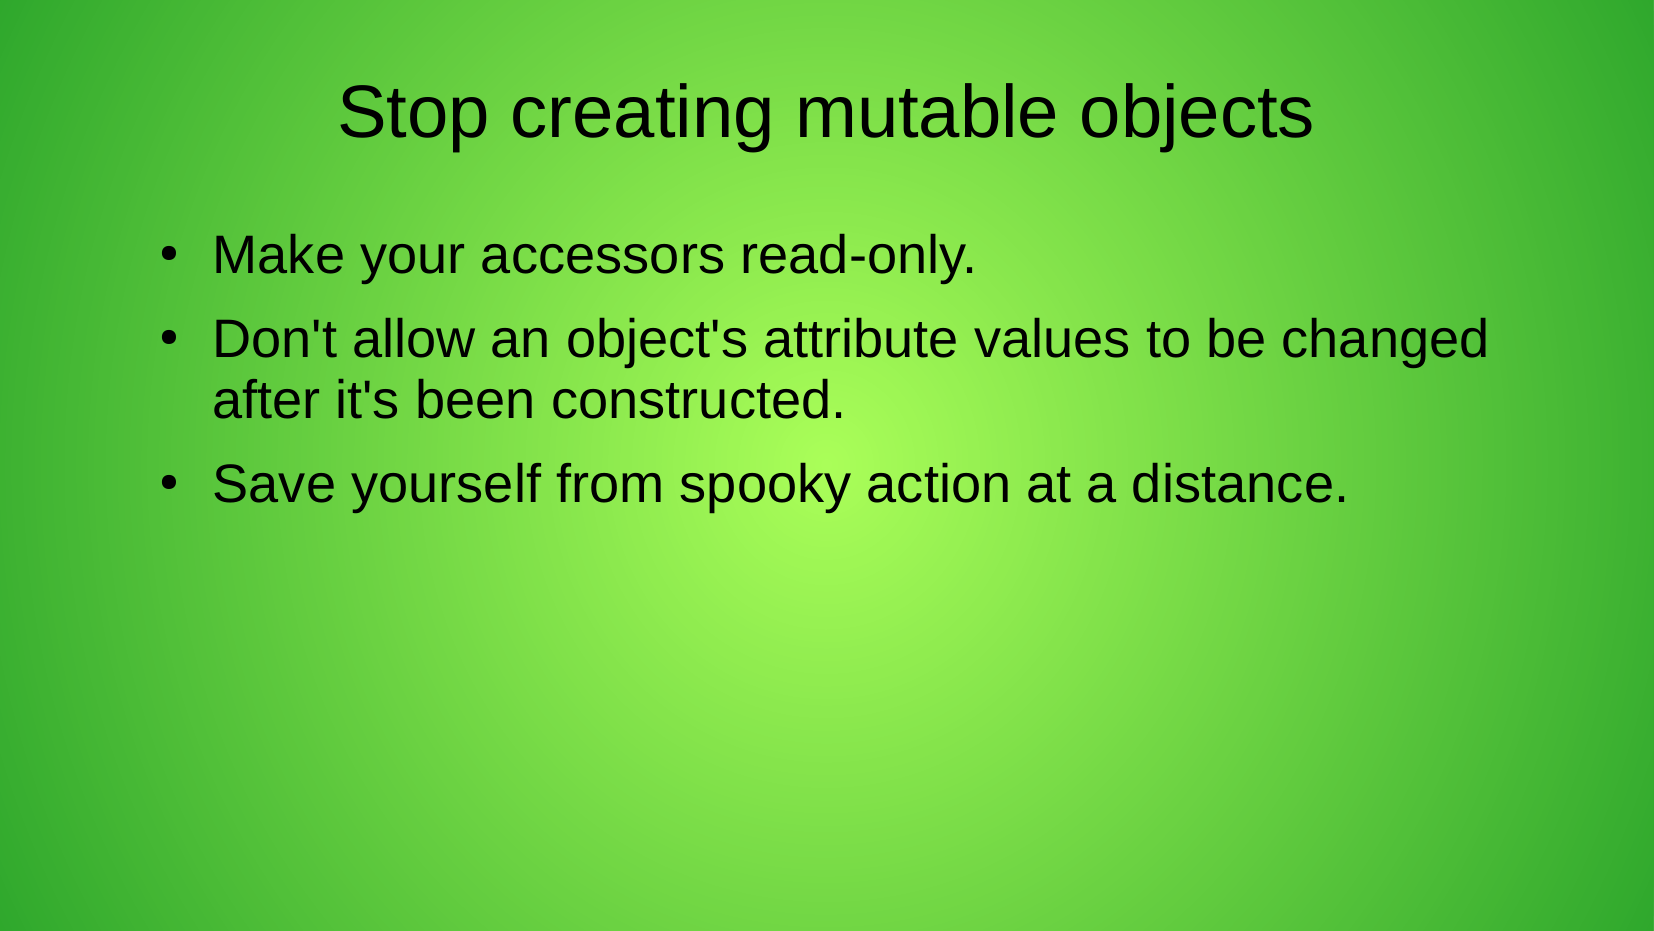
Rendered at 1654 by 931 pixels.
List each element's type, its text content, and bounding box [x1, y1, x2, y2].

list Make your accessors read-only. Don't allow an object's attribute values to be changed after it's been constructed. Save yourself from spooky action at a distance. [141, 224, 1571, 764]
title Stop creating mutable objects [82, 35, 1571, 189]
